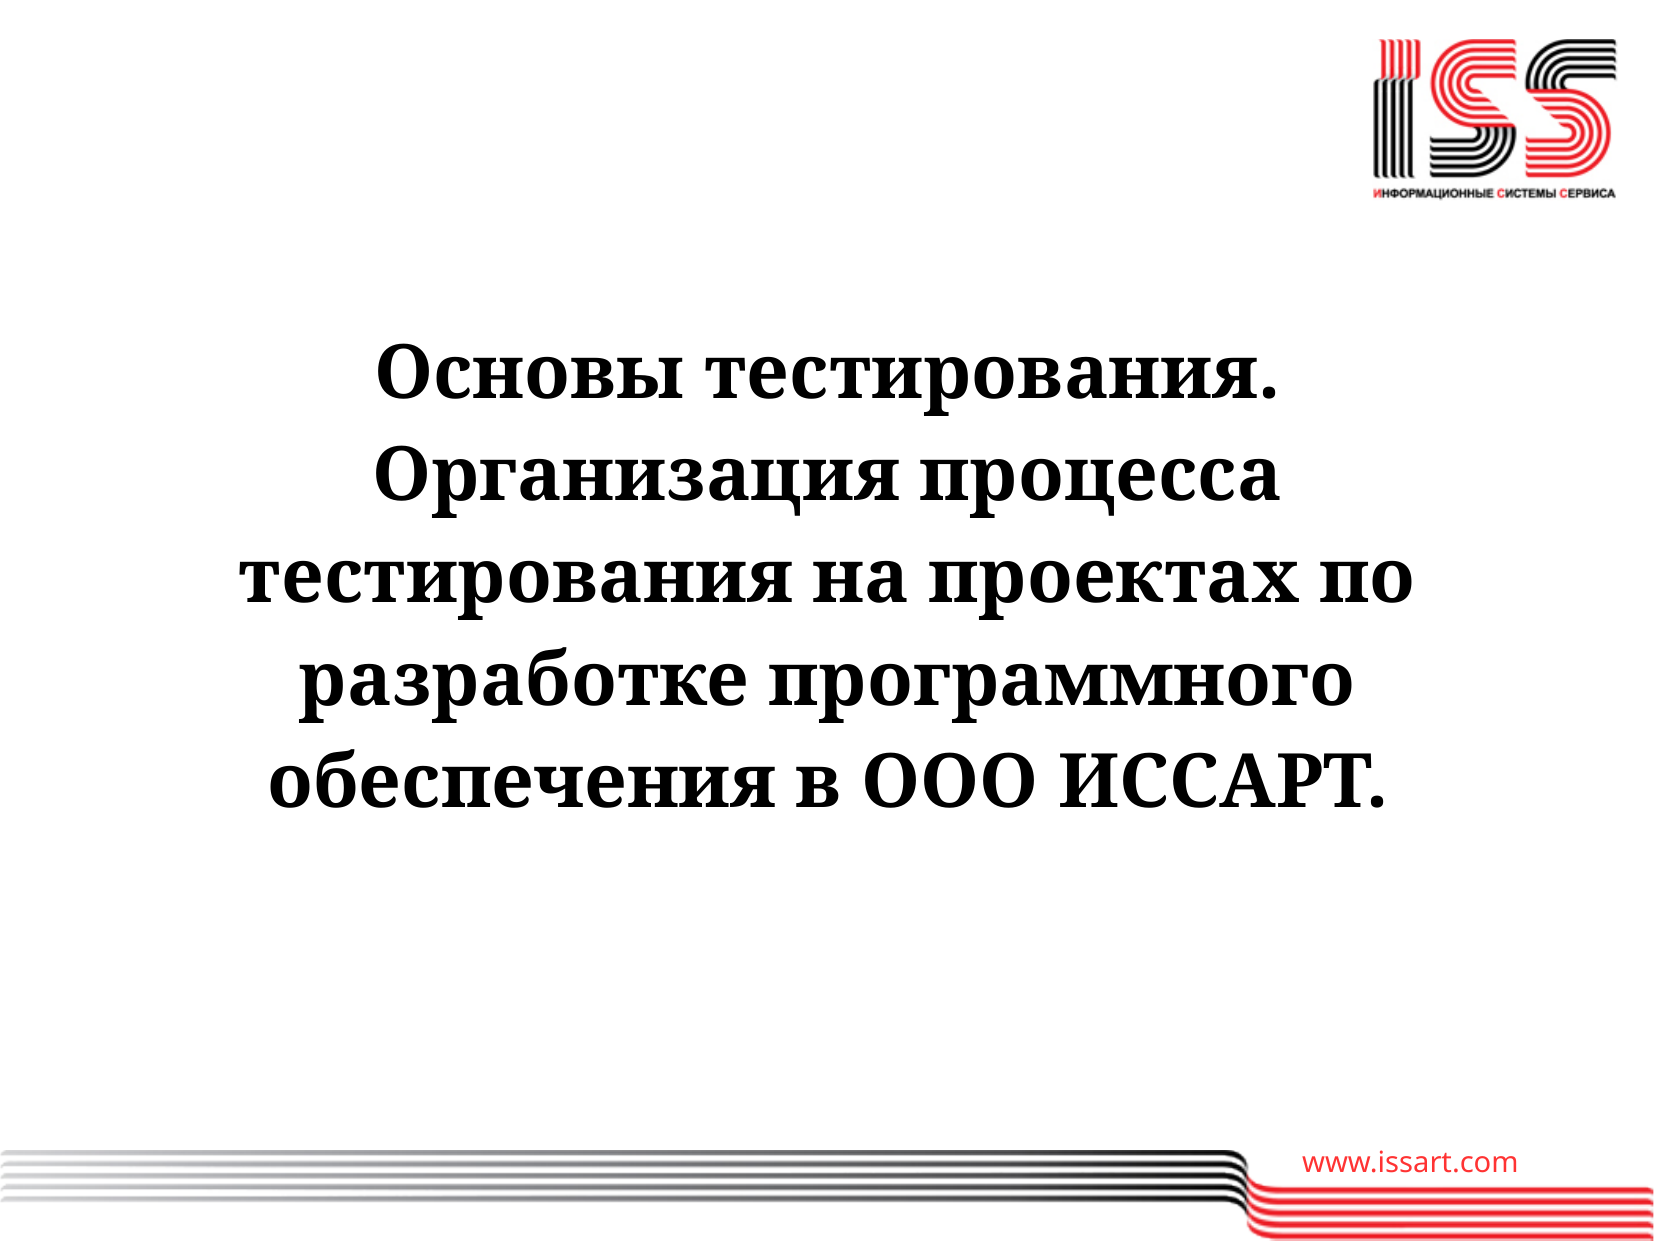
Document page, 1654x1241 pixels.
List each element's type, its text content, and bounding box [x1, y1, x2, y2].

text_box www.issart.com [1287, 1133, 1619, 1184]
picture [0, 1150, 1654, 1241]
picture [1372, 39, 1619, 201]
title Основы тестирования. Организация процесса тестирования на проектах по разработке программного обеспечения в ООО ИССАРТ. [129, 360, 1526, 787]
